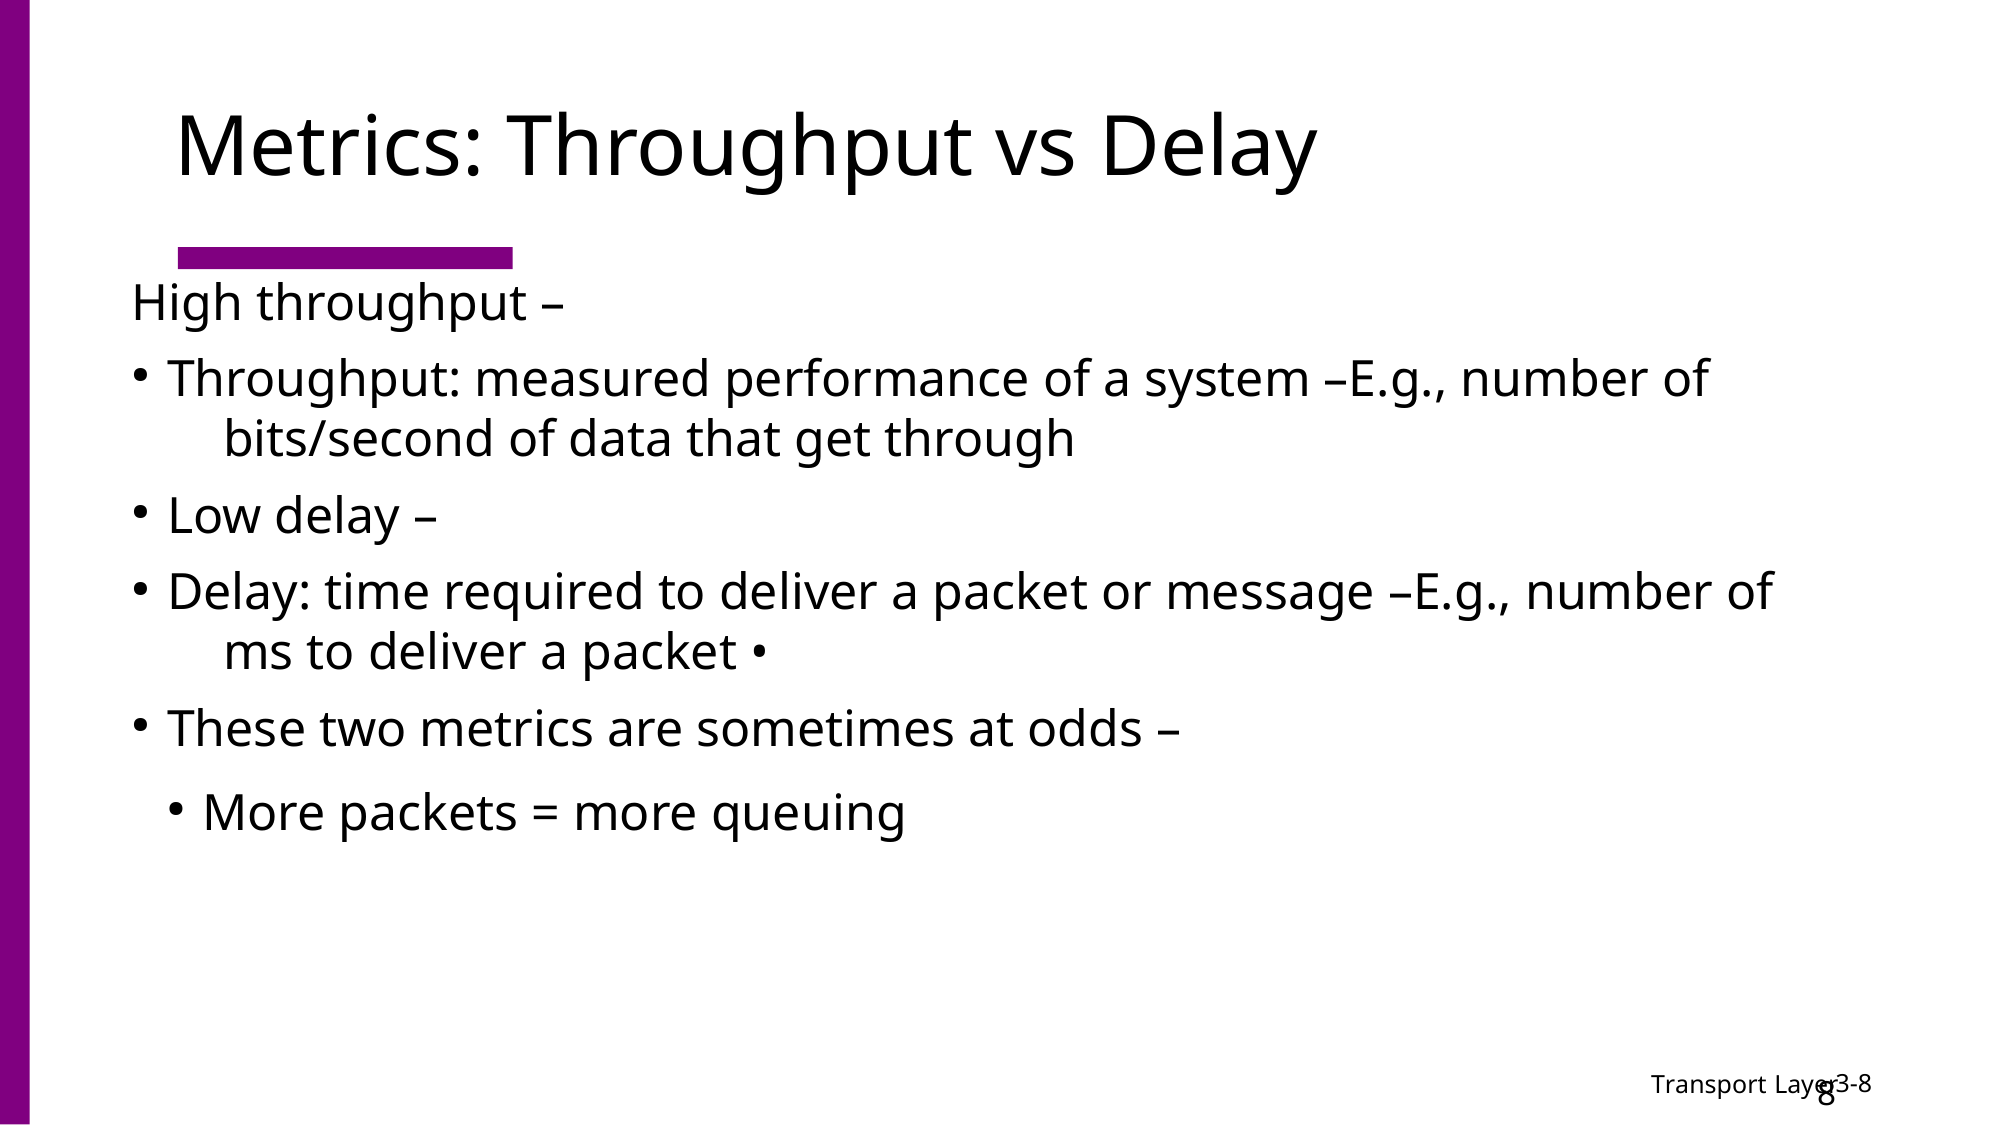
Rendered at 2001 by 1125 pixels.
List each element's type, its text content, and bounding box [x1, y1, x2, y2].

list High throughput – Throughput: measured performance of a system –E.g., number of bits/second of data that get through Low delay – Delay: time required to deliver a packet or message –E.g., number of ms to deliver a packet • These two metrics are sometimes at odds – More packets = more queuing [116, 262, 1815, 1026]
text_box Transport Layer [1219, 1057, 1854, 1105]
text_box 3-<number> [1820, 1060, 1969, 1106]
title Metrics: Throughput vs Delay [123, 57, 1824, 227]
